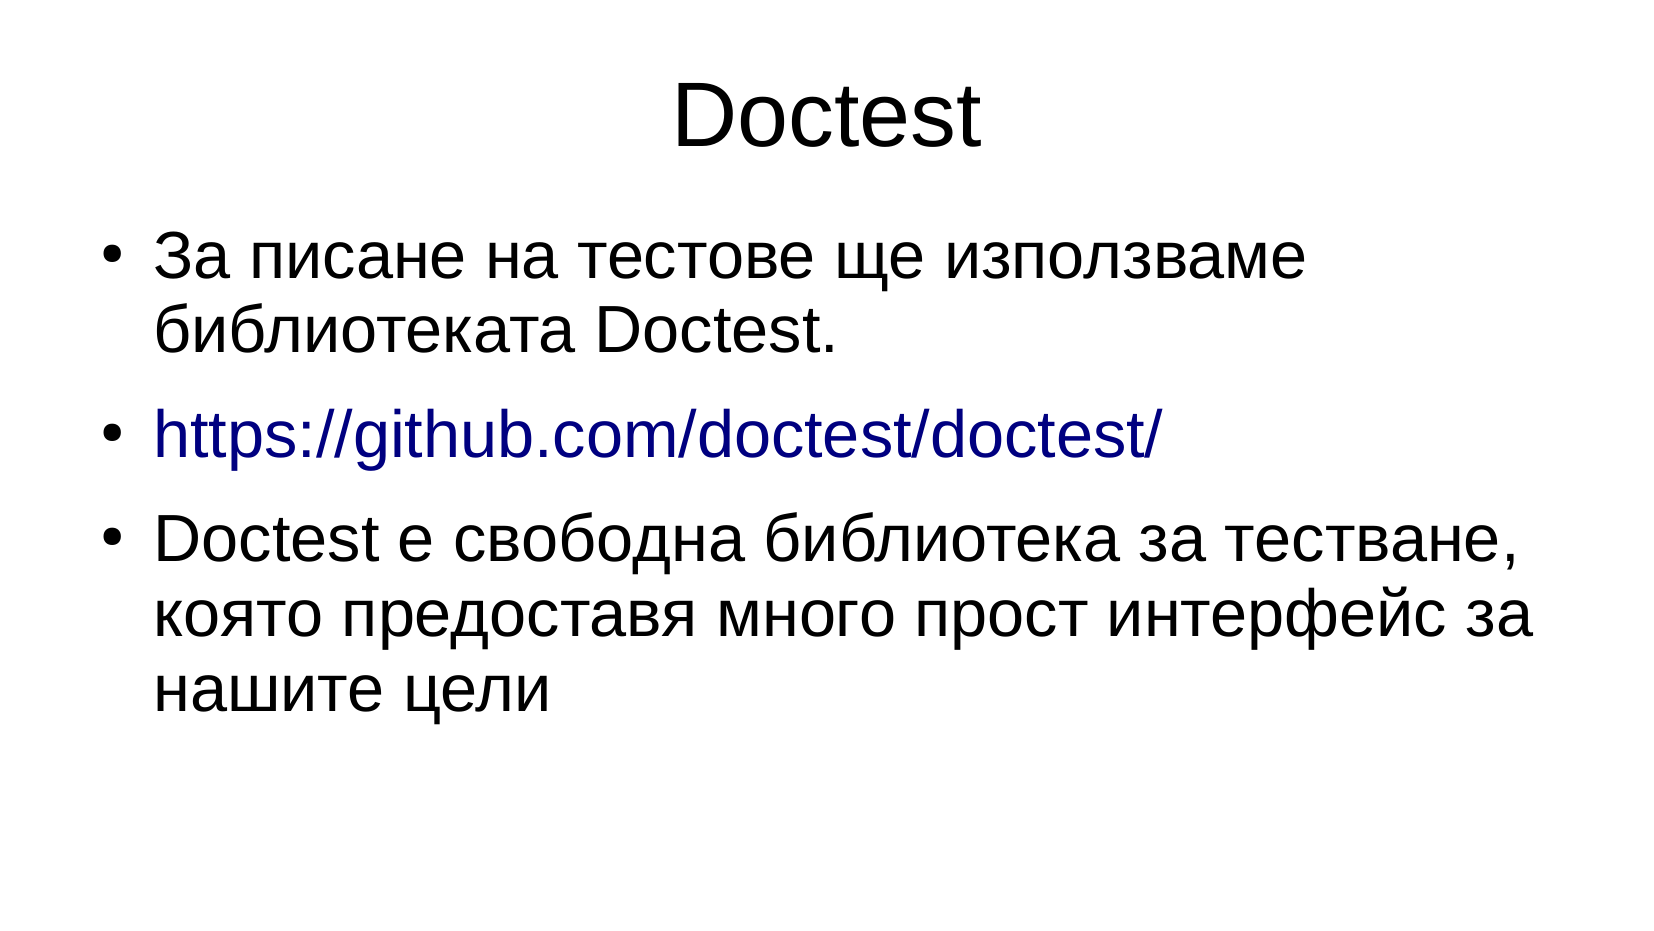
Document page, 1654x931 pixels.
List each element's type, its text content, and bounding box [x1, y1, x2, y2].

list За писане на тестове ще използваме библиотеката Doctest. https://github.com/doctest/doctest/ Doctest е свободна библиотека за тестване, която предоставя много прост интерфейс за нашите цели [82, 217, 1571, 758]
title Doctest [82, 37, 1571, 193]
